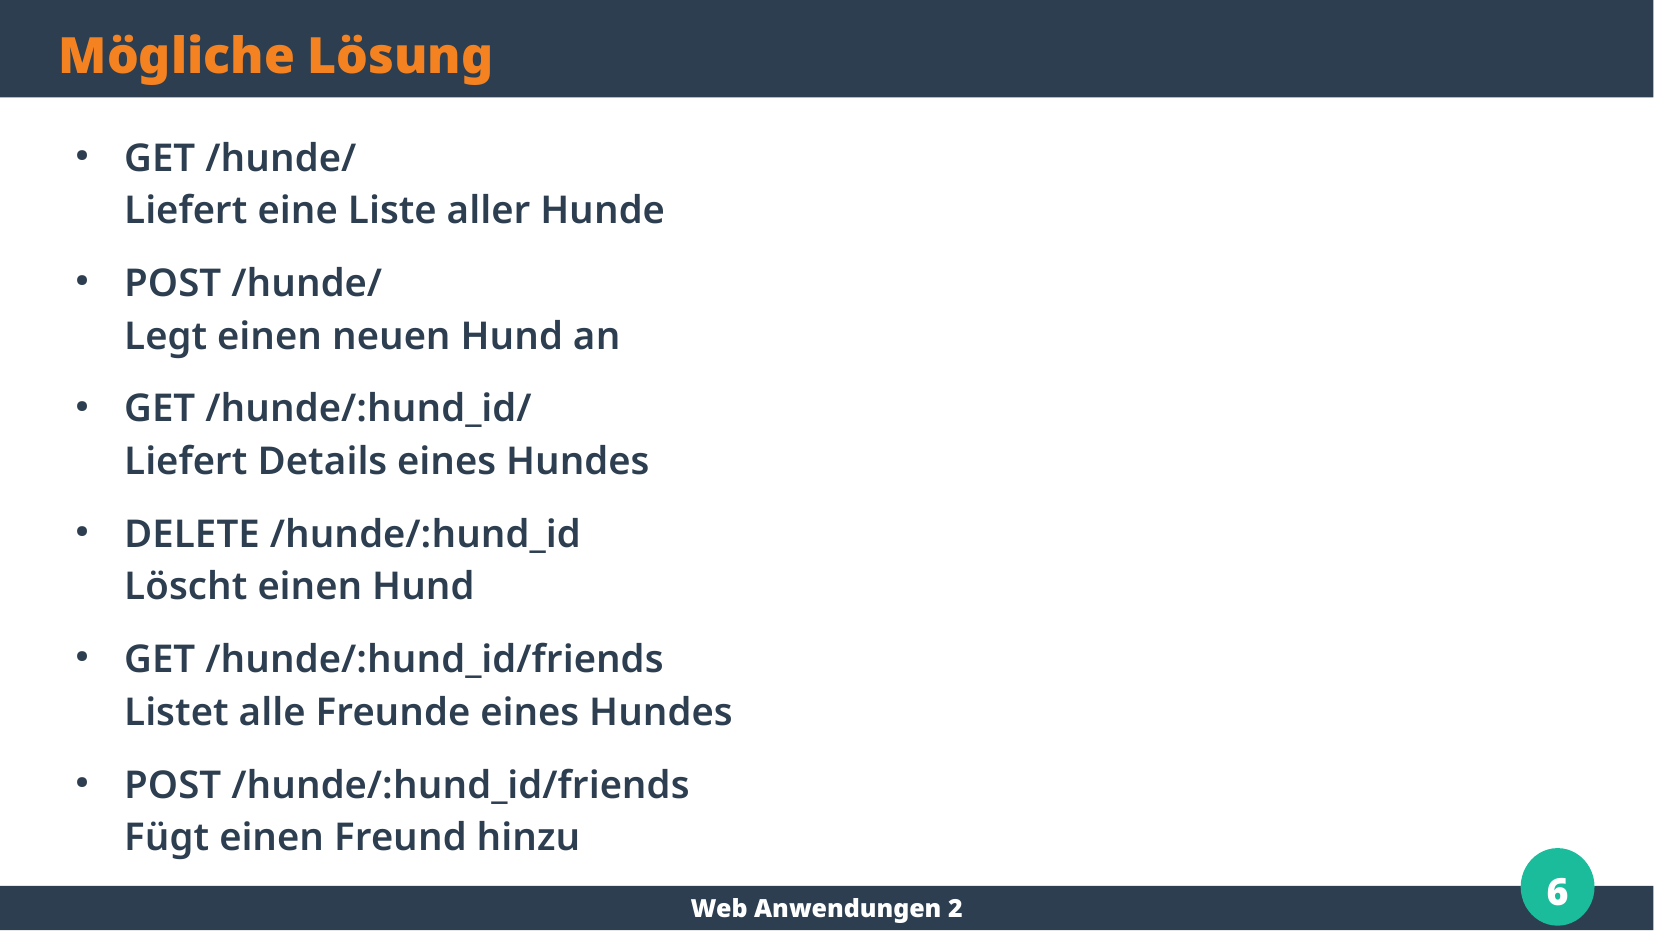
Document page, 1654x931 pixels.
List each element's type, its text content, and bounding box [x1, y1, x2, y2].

list GET /hunde/ Liefert eine Liste aller Hunde POST /hunde/ Legt einen neuen Hund an GET /hunde/:hund_id/ Liefert Details eines Hundes DELETE /hunde/:hund_id Löscht einen Hund GET /hunde/:hund_id/friends Listet alle Freunde eines Hundes POST /hunde/:hund_id/friends Fügt einen Freund hinzu [59, 129, 1595, 864]
title Mögliche Lösung [59, 8, 1595, 89]
